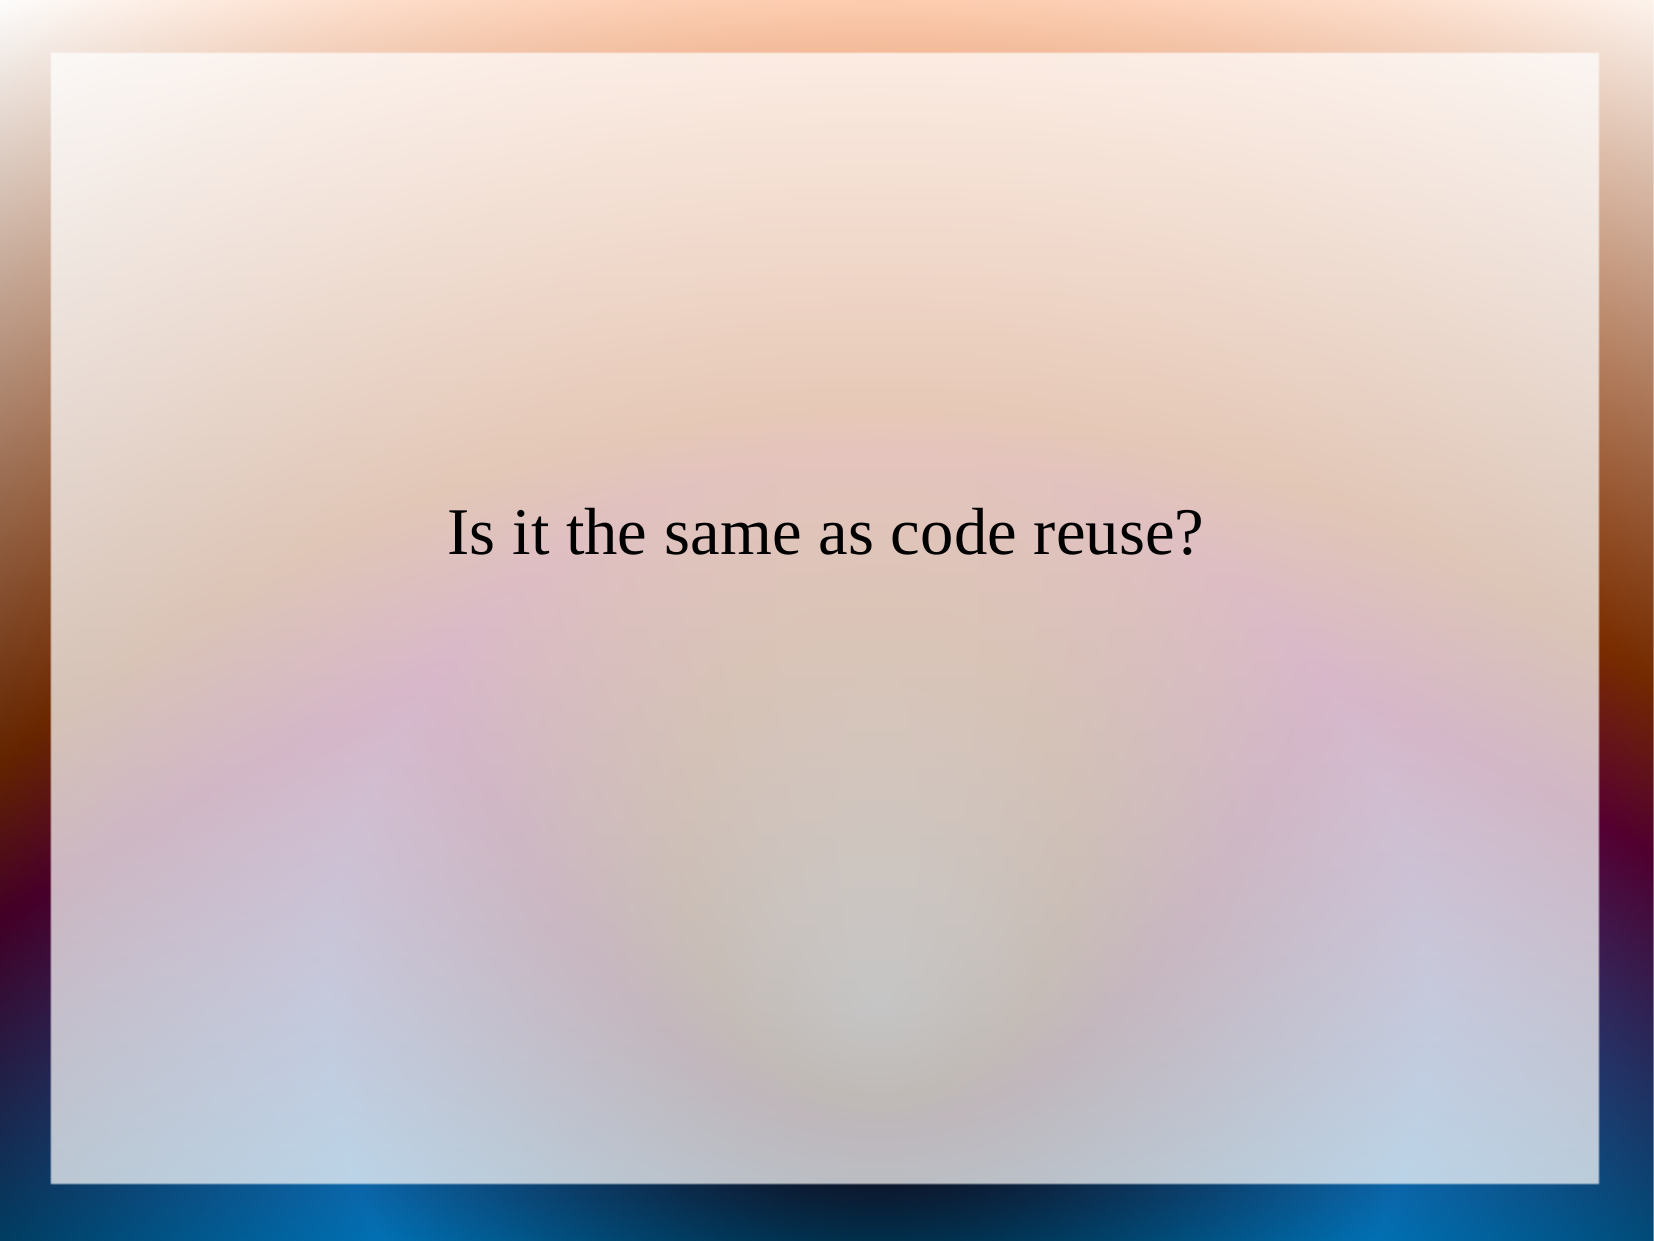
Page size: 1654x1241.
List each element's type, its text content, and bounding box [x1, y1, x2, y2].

subtitle Is it the same as code reuse? [82, 55, 1571, 1010]
picture [0, 0, 1654, 1241]
